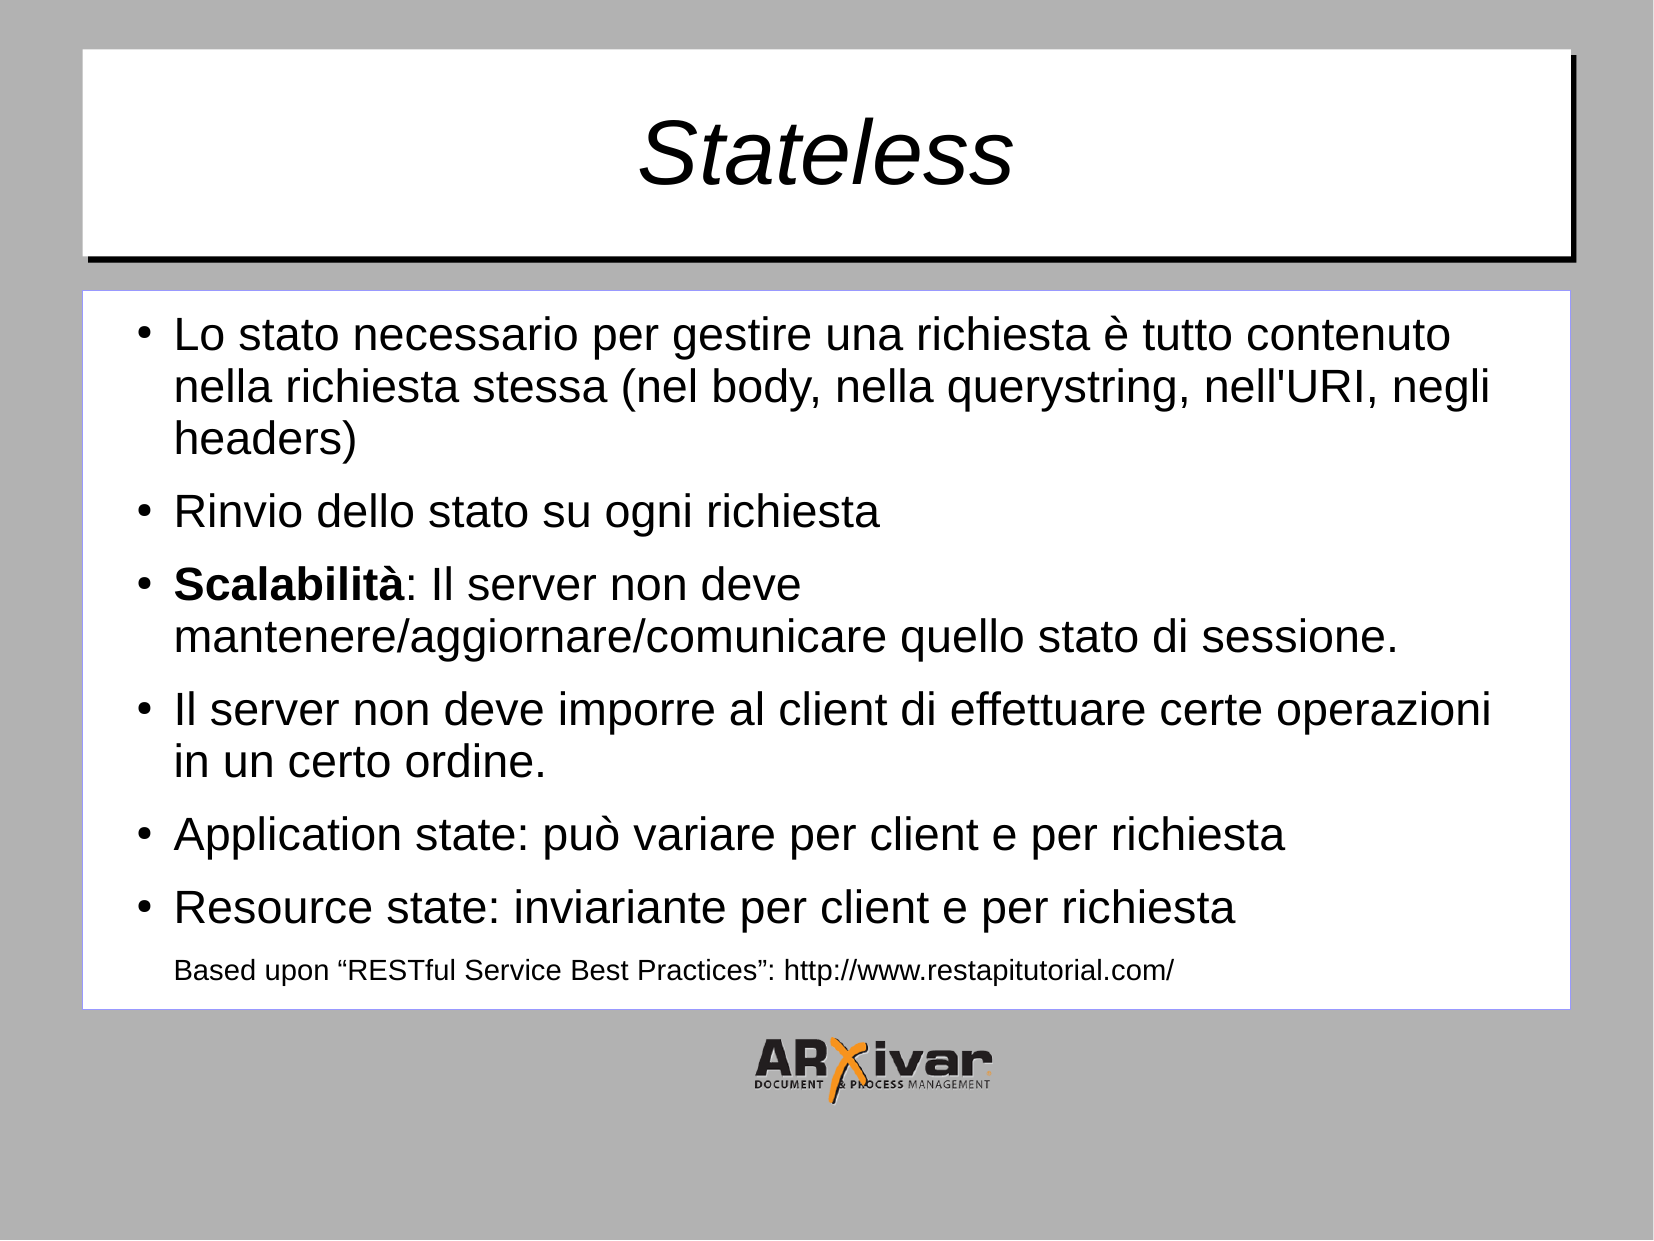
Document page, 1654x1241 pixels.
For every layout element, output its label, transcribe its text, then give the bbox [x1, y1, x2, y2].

title Stateless [82, 49, 1571, 257]
list Lo stato necessario per gestire una richiesta è tutto contenuto nella richiesta stessa (nel body, nella querystring, nell'URI, negli headers) Rinvio dello stato su ogni richiesta Scalabilità: Il server non deve mantenere/aggiornare/comunicare quello stato di sessione. Il server non deve imporre al client di effettuare certe operazioni in un certo ordine. Application state: può variare per client e per richiesta Resource state: inviariante per client e per richiesta Based upon “RESTful Service Best Practices”: http://www.restapitutorial.com/ [82, 290, 1571, 1010]
picture [755, 1031, 993, 1111]
